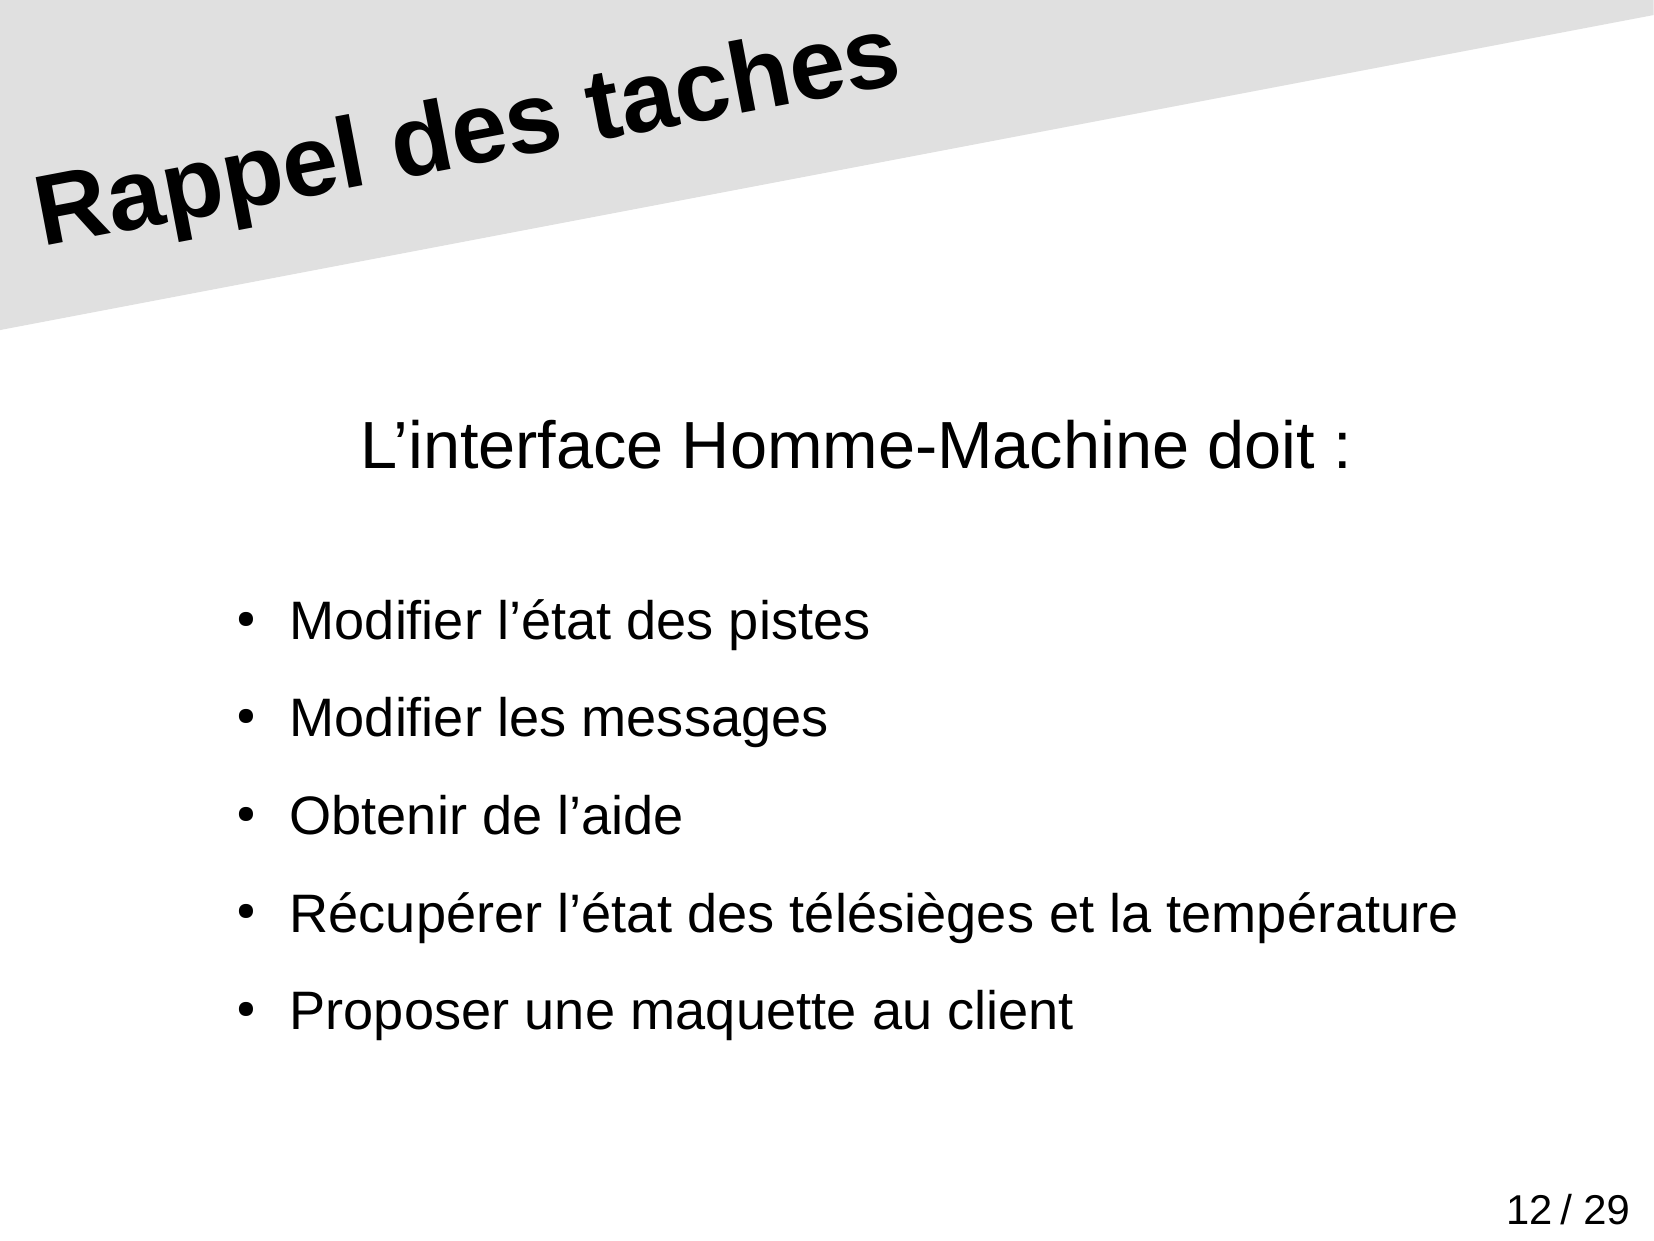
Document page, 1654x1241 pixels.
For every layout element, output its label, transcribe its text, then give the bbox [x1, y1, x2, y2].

title Rappel des taches [17, 0, 1518, 315]
list L’interface Homme-Machine doit : Modifier l’état des pistes Modifier les messages Obtenir de l’aide Récupérer l’état des télésièges et la température Proposer une maquette au client [218, 408, 1654, 1128]
